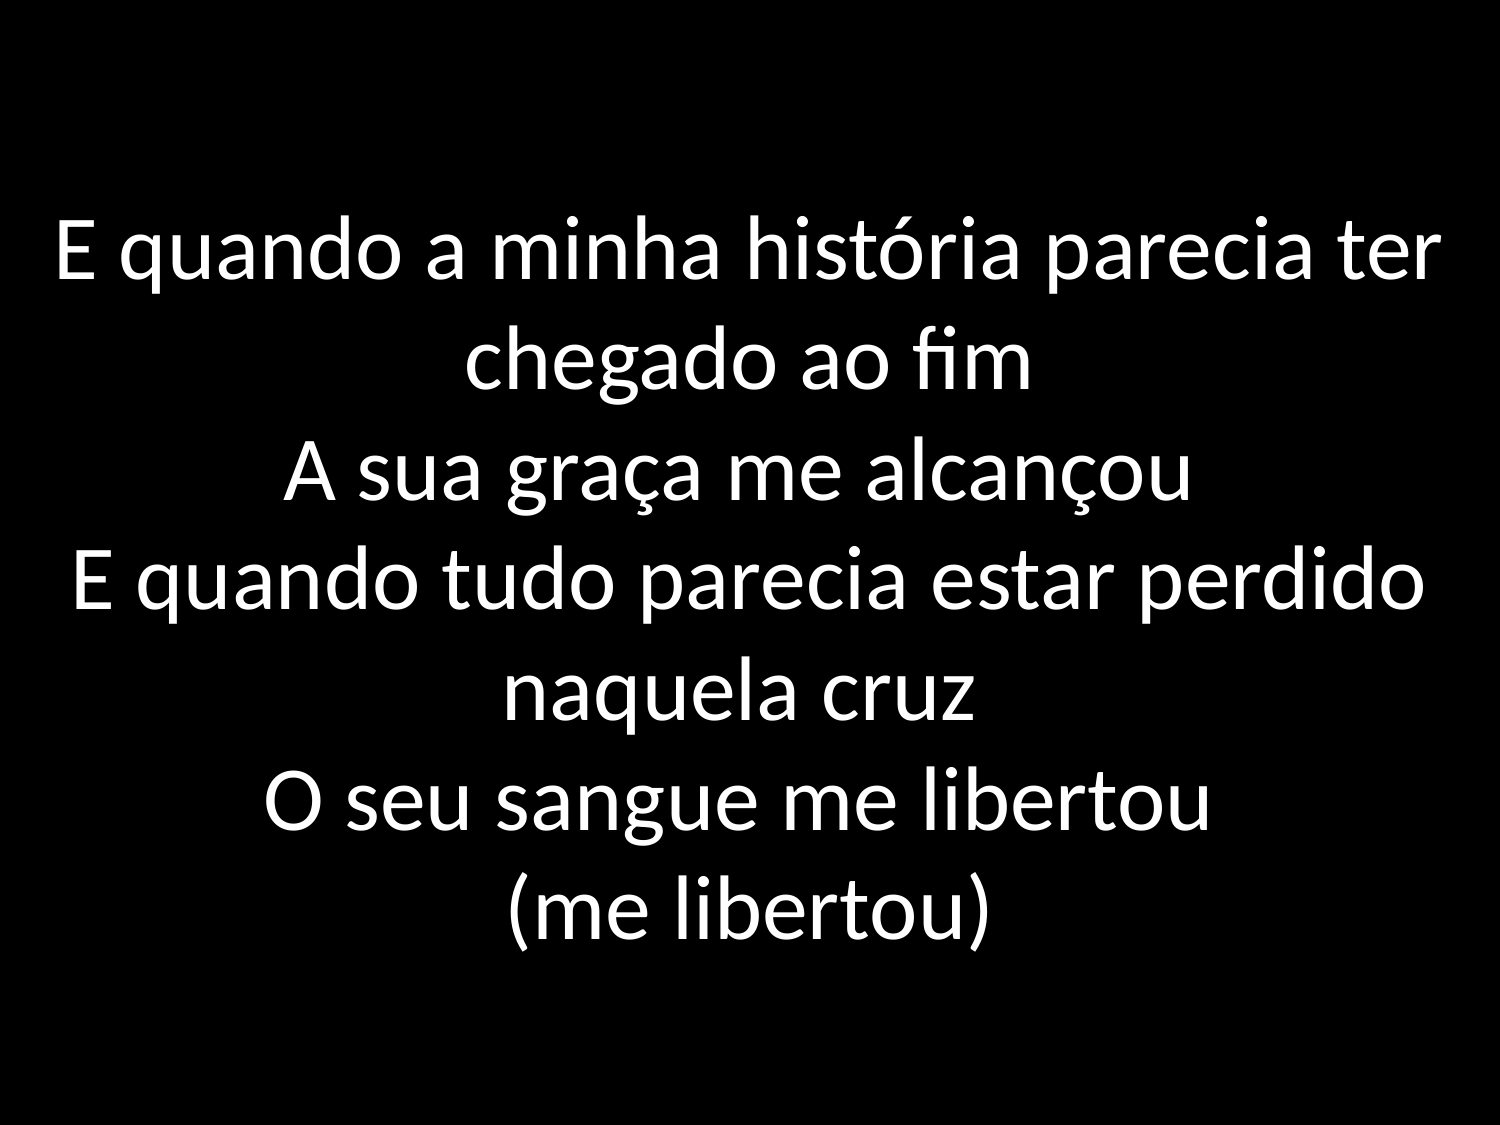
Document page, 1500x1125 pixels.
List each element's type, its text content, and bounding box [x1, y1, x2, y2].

title E quando a minha história parecia ter chegado ao fim A sua graça me alcançou E quando tudo parecia estar perdido naquela cruz O seu sangue me libertou (me libertou) [23, 45, 1477, 1102]
